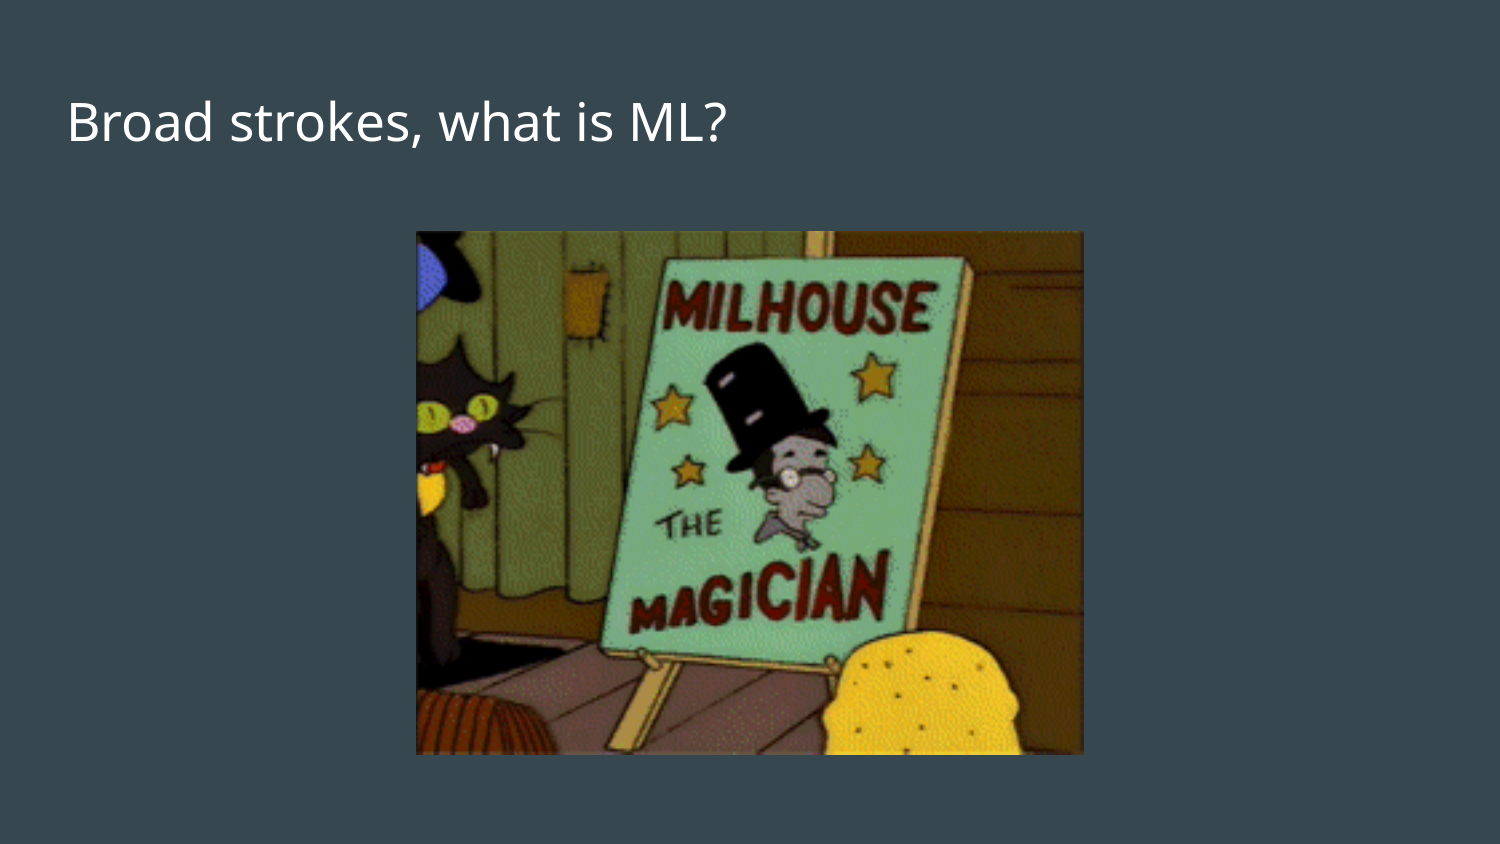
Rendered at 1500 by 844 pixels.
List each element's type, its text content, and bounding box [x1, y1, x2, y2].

title Broad strokes, what is ML? [51, 72, 1449, 167]
picture [416, 231, 1084, 755]
